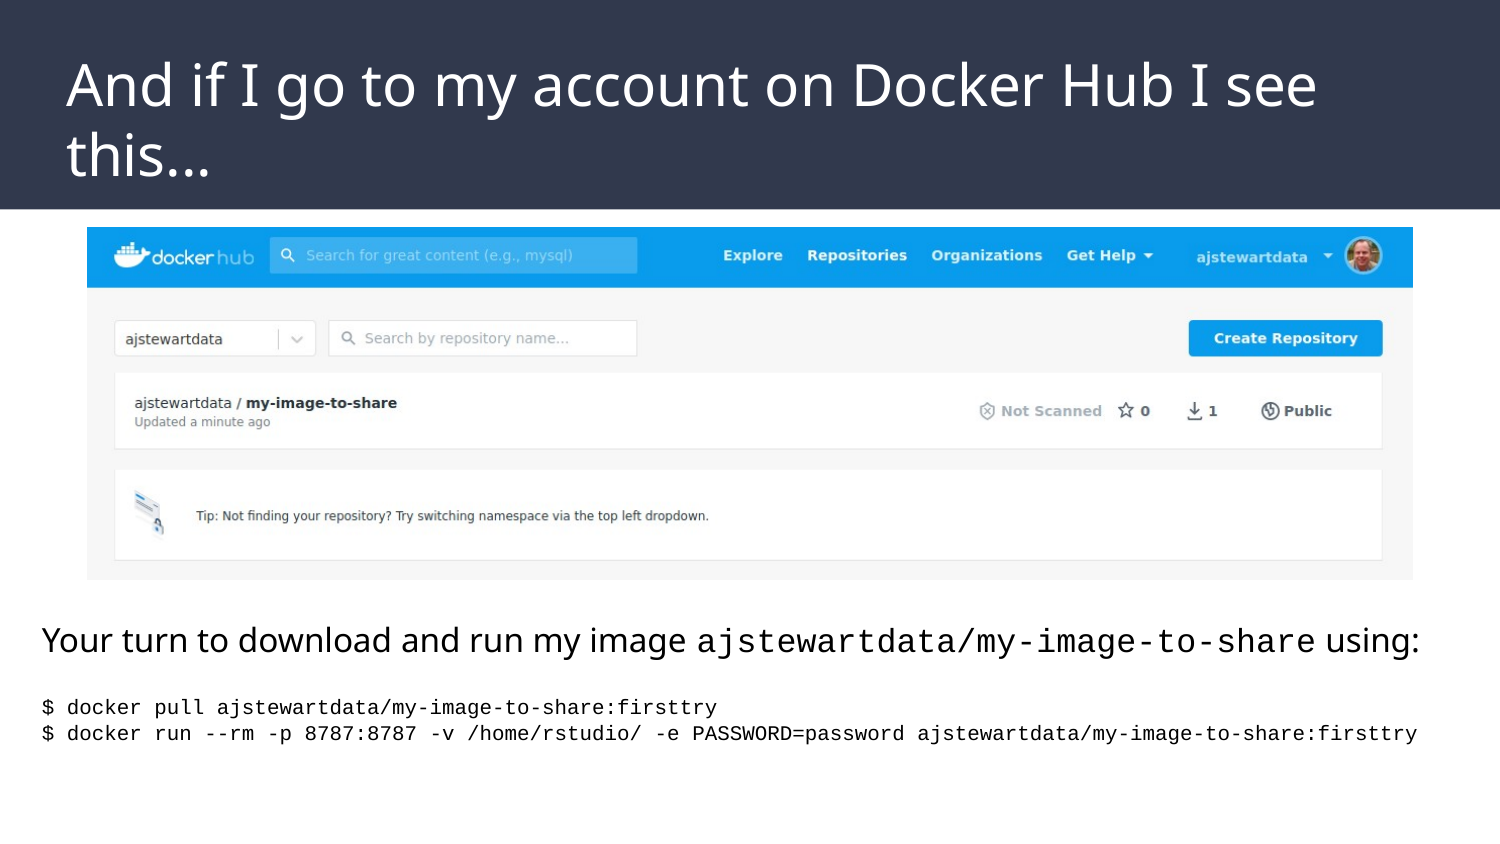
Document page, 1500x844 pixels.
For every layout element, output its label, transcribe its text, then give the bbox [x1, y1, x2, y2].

title And if I go to my account on Docker Hub I see this... [51, 32, 1449, 135]
picture [87, 227, 1413, 280]
text_box Your turn to download and run my image ajstewartdata/my-image-to-share using: $ docker pull ajstewartdata/my-image-to-share:firsttry $ docker run --rm -p 8787:8787 -v /home/rstudio/ -e PASSWORD=password ajstewartdata/my-image-to-share:firsttry [26, 604, 1478, 824]
picture [87, 288, 1413, 580]
